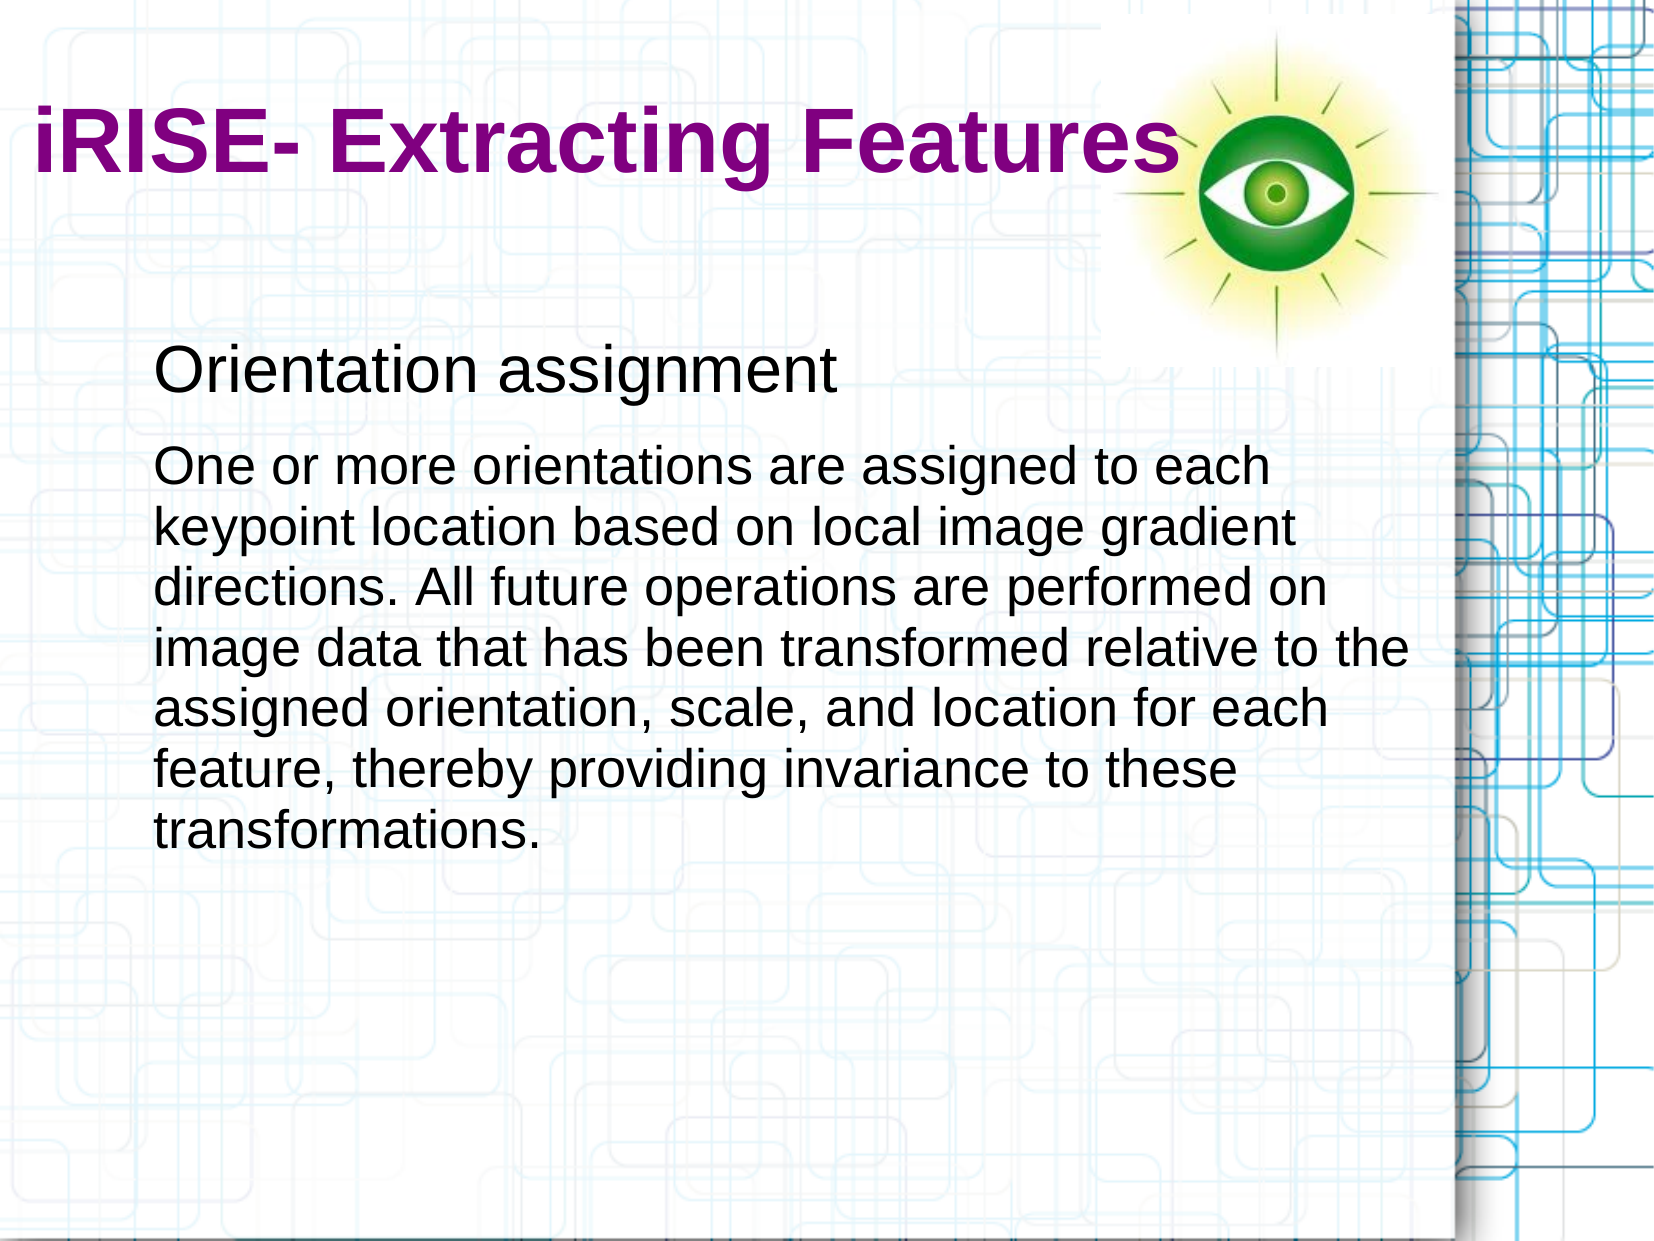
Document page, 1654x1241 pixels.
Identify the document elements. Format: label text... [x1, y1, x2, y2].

picture [0, 0, 1654, 1241]
title iRISE- Extracting Features [0, 37, 1288, 245]
list Orientation assignment One or more orientations are assigned to each keypoint location based on local image gradient directions. All future operations are performed on image data that has been transformed relative to the assigned orientation, scale, and location for each feature, thereby providing invariance to these transformations. [82, 331, 1418, 1151]
